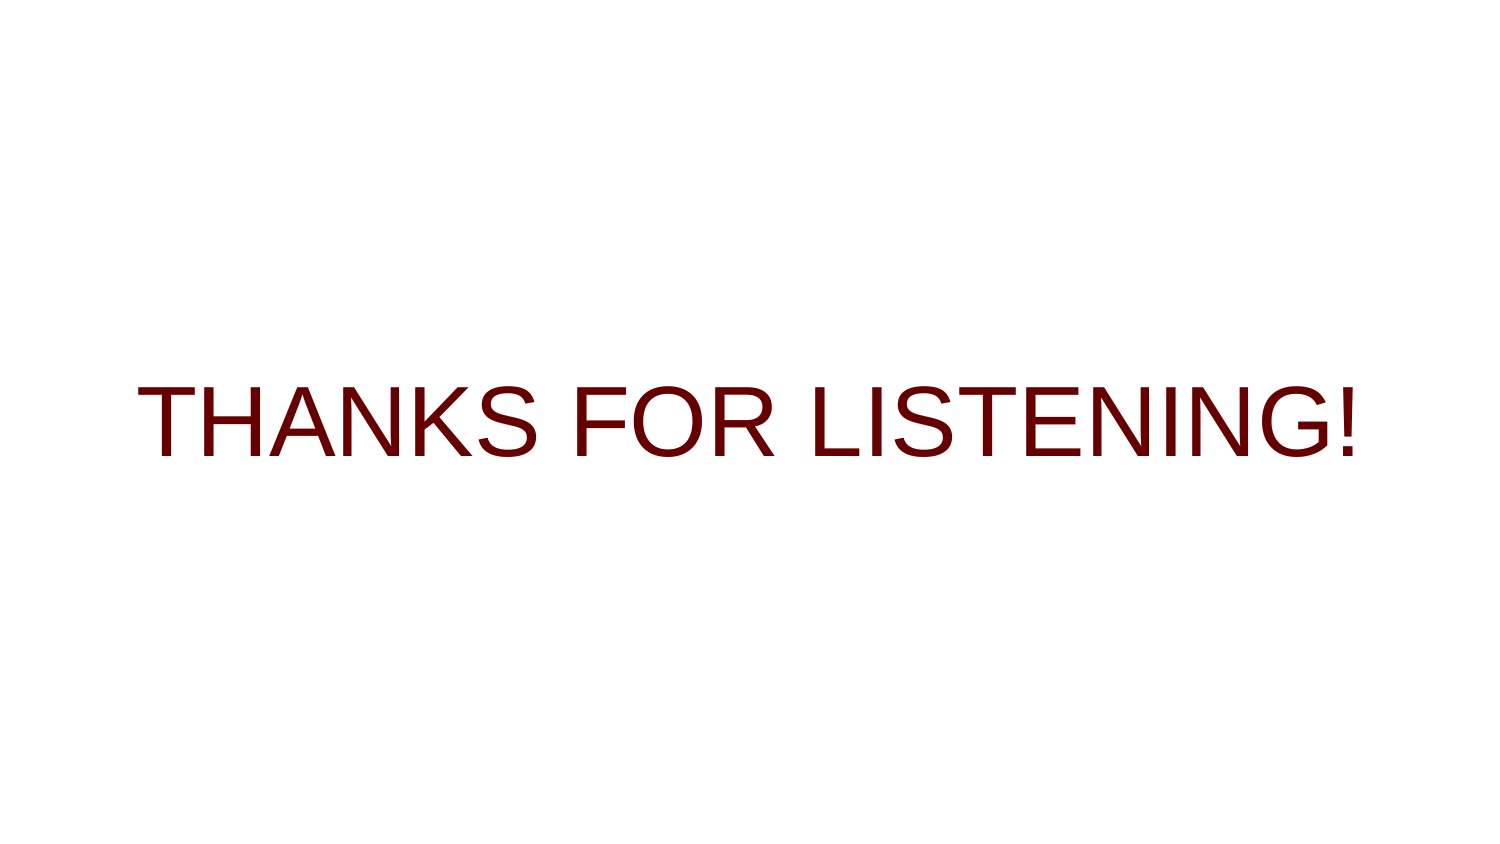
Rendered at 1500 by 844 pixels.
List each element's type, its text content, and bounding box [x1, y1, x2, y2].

title THANKS FOR LISTENING! [77, 341, 1423, 503]
